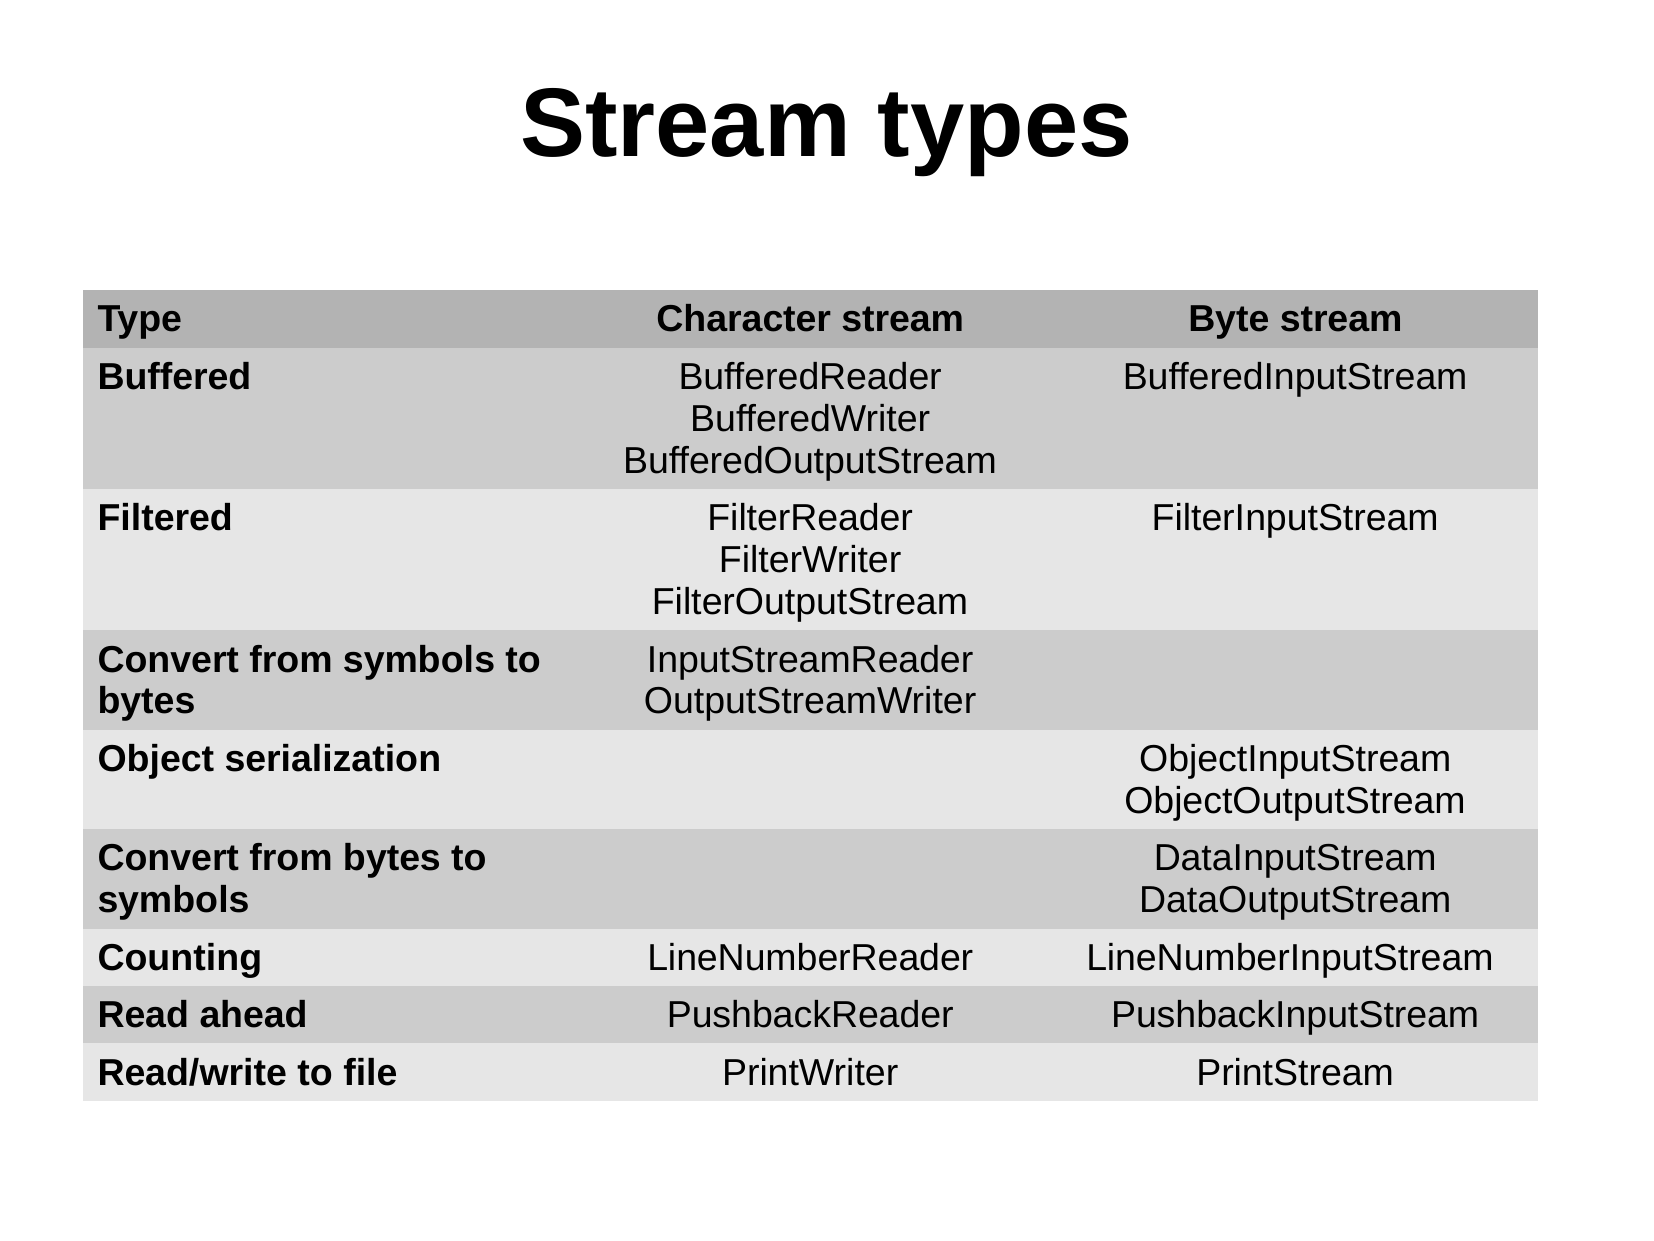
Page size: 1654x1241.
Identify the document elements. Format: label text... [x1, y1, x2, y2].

title Stream types [82, 49, 1571, 196]
table_cell [568, 730, 1053, 829]
table_cell PrintStream [1053, 1043, 1538, 1101]
table_cell DataInputStream DataOutputStream [1053, 829, 1538, 929]
table_cell BufferedReader BufferedWriter BufferedOutputStream [568, 348, 1053, 489]
table_cell PushbackInputStream [1053, 986, 1538, 1043]
table_cell LineNumberReader [568, 929, 1053, 986]
table_cell [1053, 630, 1538, 730]
table_cell Counting [83, 929, 568, 986]
table_cell Buffered [83, 348, 568, 489]
table_cell InputStreamReader OutputStreamWriter [568, 630, 1053, 730]
table_cell FilterInputStream [1053, 489, 1538, 630]
table_cell Filtered [83, 489, 568, 630]
table_cell Object serialization [83, 730, 568, 829]
table_cell LineNumberInputStream [1053, 929, 1538, 986]
table_cell BufferedInputStream [1053, 348, 1538, 489]
table_header Byte stream [1053, 290, 1538, 348]
table_cell FilterReader FilterWriter FilterOutputStream [568, 489, 1053, 630]
table_cell ObjectInputStream ObjectOutputStream [1053, 730, 1538, 829]
table_cell PrintWriter [568, 1043, 1053, 1101]
table_cell [568, 829, 1053, 929]
table_header Character stream [568, 290, 1053, 348]
table_cell PushbackReader [568, 986, 1053, 1043]
table_cell Read ahead [83, 986, 568, 1043]
table_header Type [83, 290, 568, 348]
table_cell Convert from symbols to bytes [83, 630, 568, 730]
table_cell Read/write to file [83, 1043, 568, 1101]
table_cell Convert from bytes to symbols [83, 829, 568, 929]
